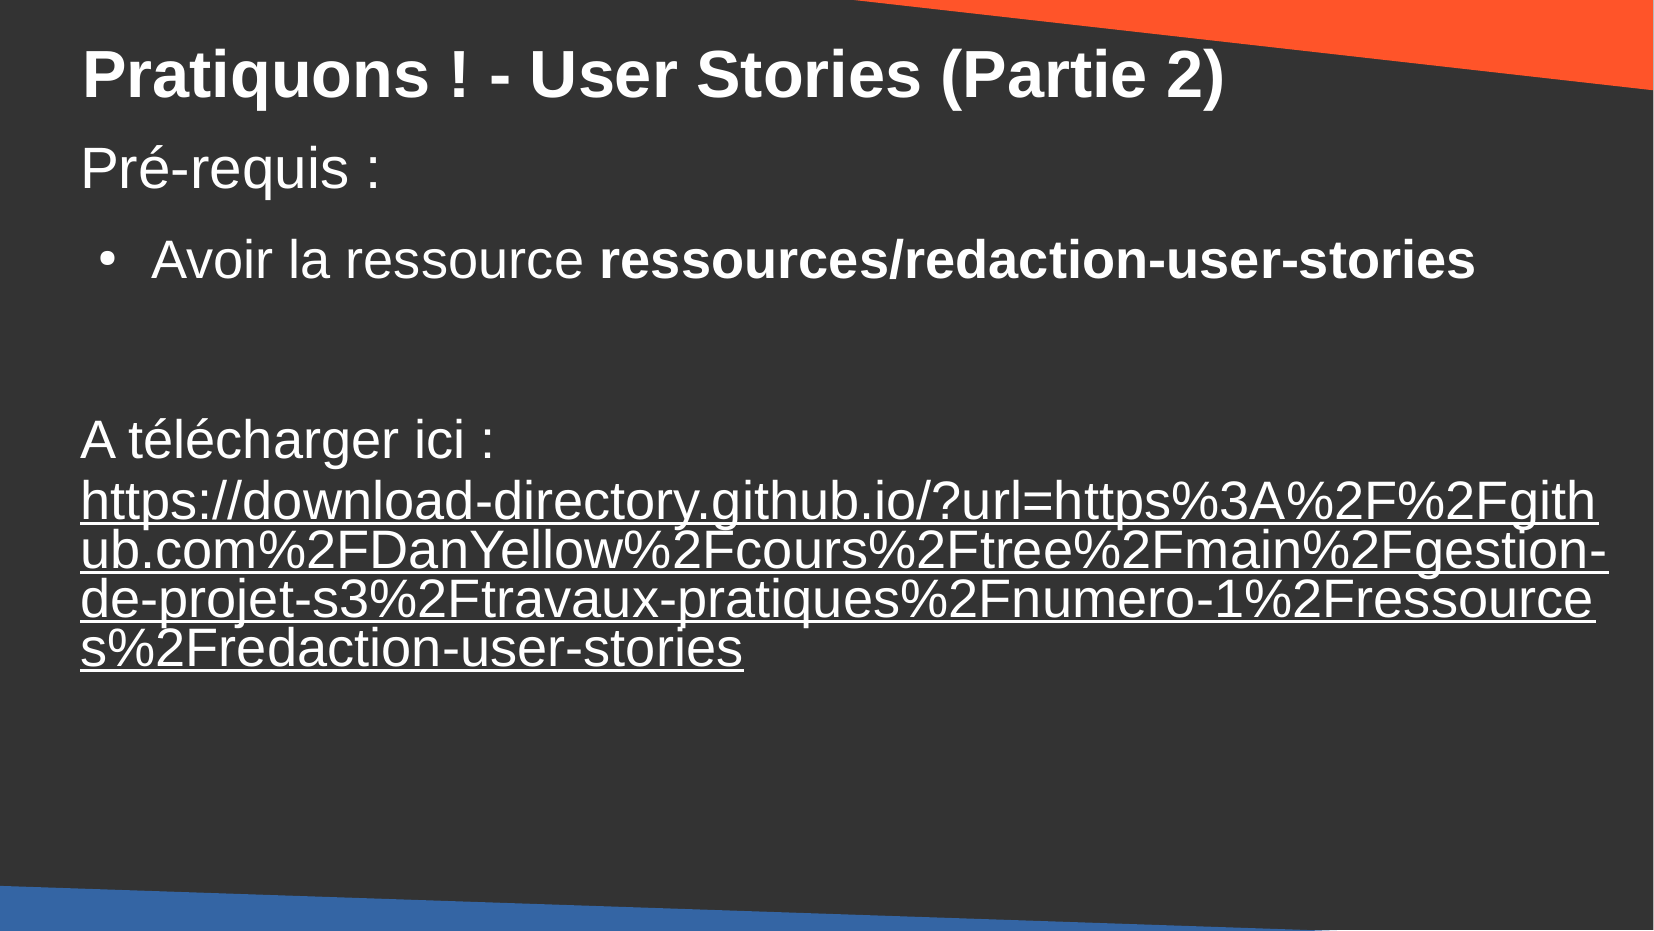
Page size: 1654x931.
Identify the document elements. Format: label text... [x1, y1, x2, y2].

text_box [0, 885, 1337, 931]
text_box [853, 0, 1653, 91]
title Pratiquons ! - User Stories (Partie 2) [82, 37, 1571, 114]
list Pré-requis : Avoir la ressource ressources/redaction-user-stories A télécharger ici : https://download-directory.github.io/?url=https%3A%2F%2Fgithub.com%2FDanYellow%2Fcours%2Ftree%2Fmain%2Fgestion-de-projet-s3%2Ftravaux-pratiques%2Fnumero-1%2Fressources%2Fredaction-user-stories [80, 135, 1620, 721]
